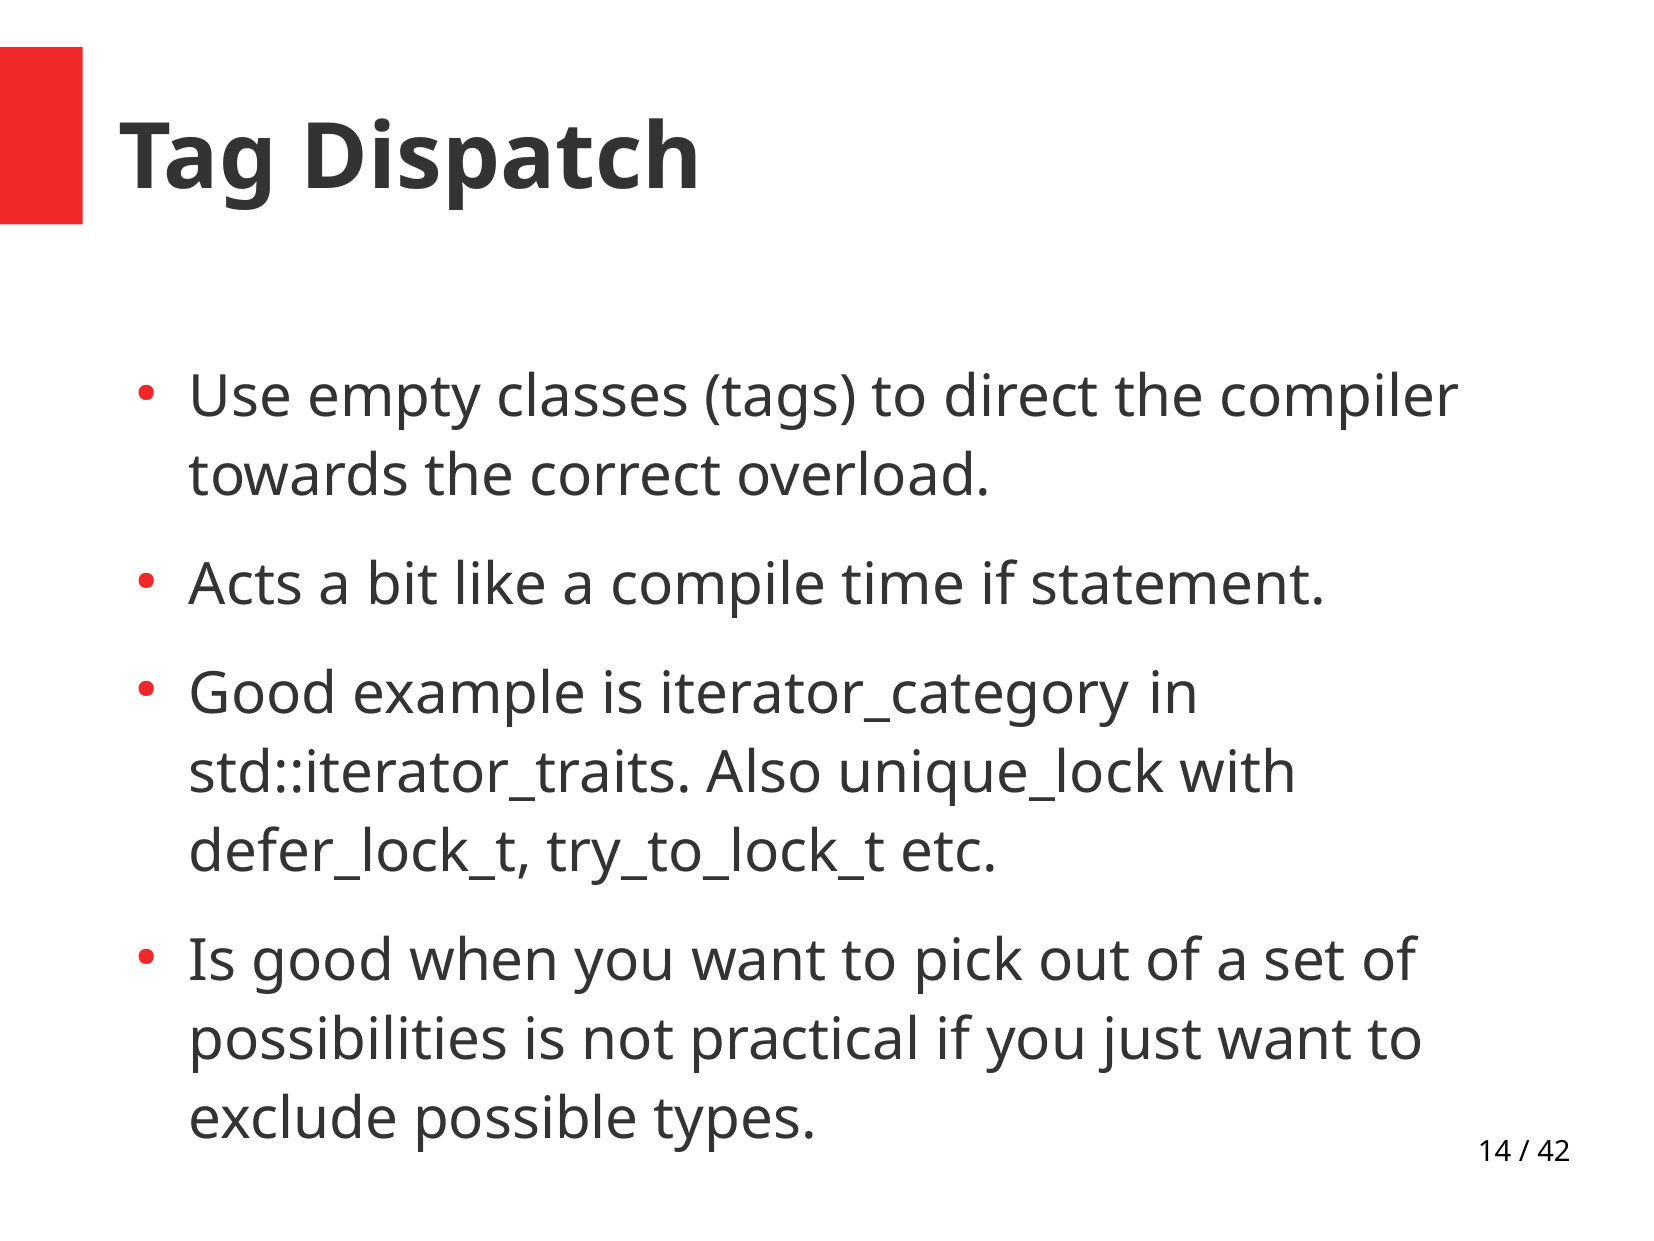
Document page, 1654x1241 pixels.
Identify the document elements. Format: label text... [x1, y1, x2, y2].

title Tag Dispatch [118, 49, 1571, 257]
list Use empty classes (tags) to direct the compiler towards the correct overload. Acts a bit like a compile time if statement. Good example is iterator_category in std::iterator_traits. Also unique_lock with defer_lock_t, try_to_lock_t etc. Is good when you want to pick out of a set of possibilities is not practical if you just want to exclude possible types. [118, 354, 1536, 1074]
